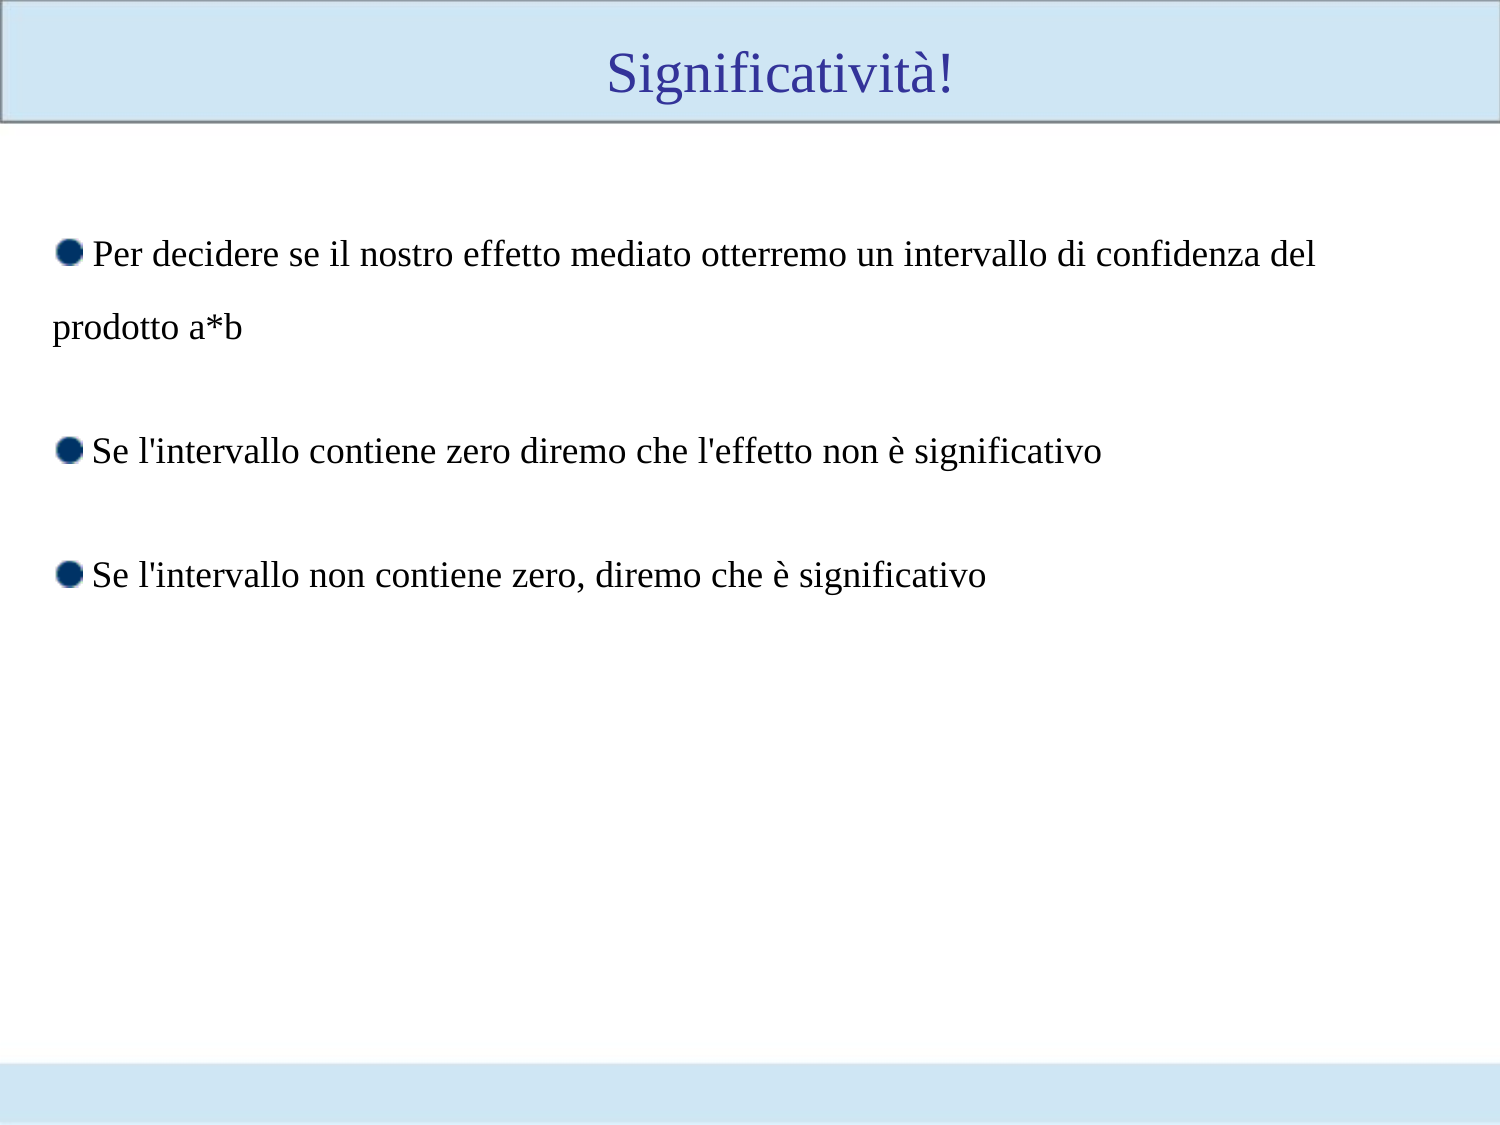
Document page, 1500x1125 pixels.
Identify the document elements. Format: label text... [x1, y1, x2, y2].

text_box Per decidere se il nostro effetto mediato otterremo un intervallo di confidenza del prodotto a*b Se l'intervallo contiene zero diremo che l'effetto non è significativo Se l'intervallo non contiene zero, diremo che è significativo [37, 187, 1463, 603]
title Significatività! [249, 21, 1313, 117]
picture [0, 0, 1500, 1125]
